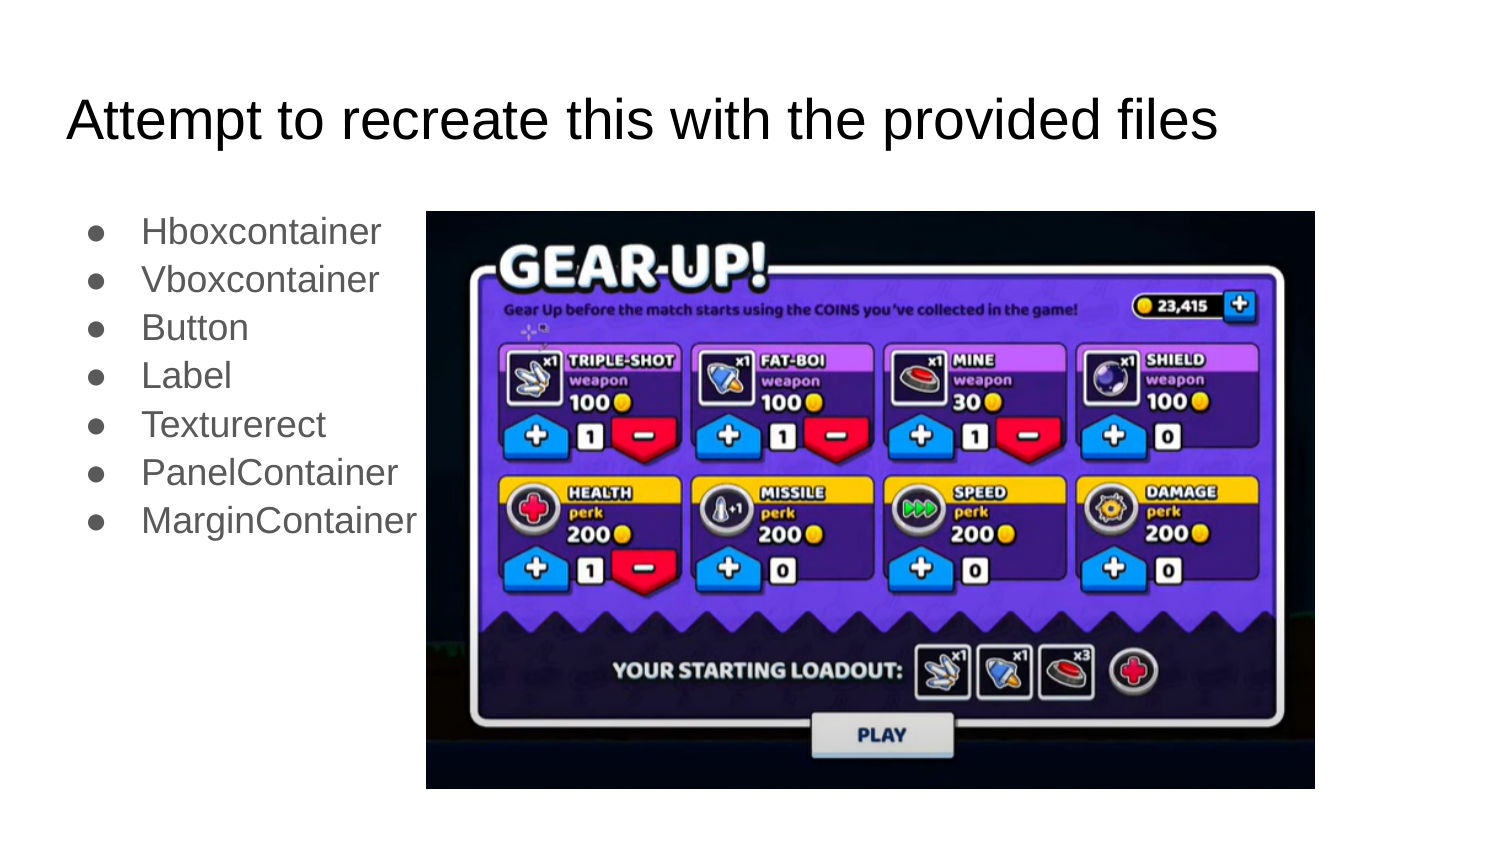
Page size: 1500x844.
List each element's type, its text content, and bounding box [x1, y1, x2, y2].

title Attempt to recreate this with the provided files [51, 72, 1449, 167]
list Hboxcontainer Vboxcontainer Button Label Texturerect PanelContainer MarginContainer [51, 189, 1449, 750]
picture [426, 211, 1315, 789]
